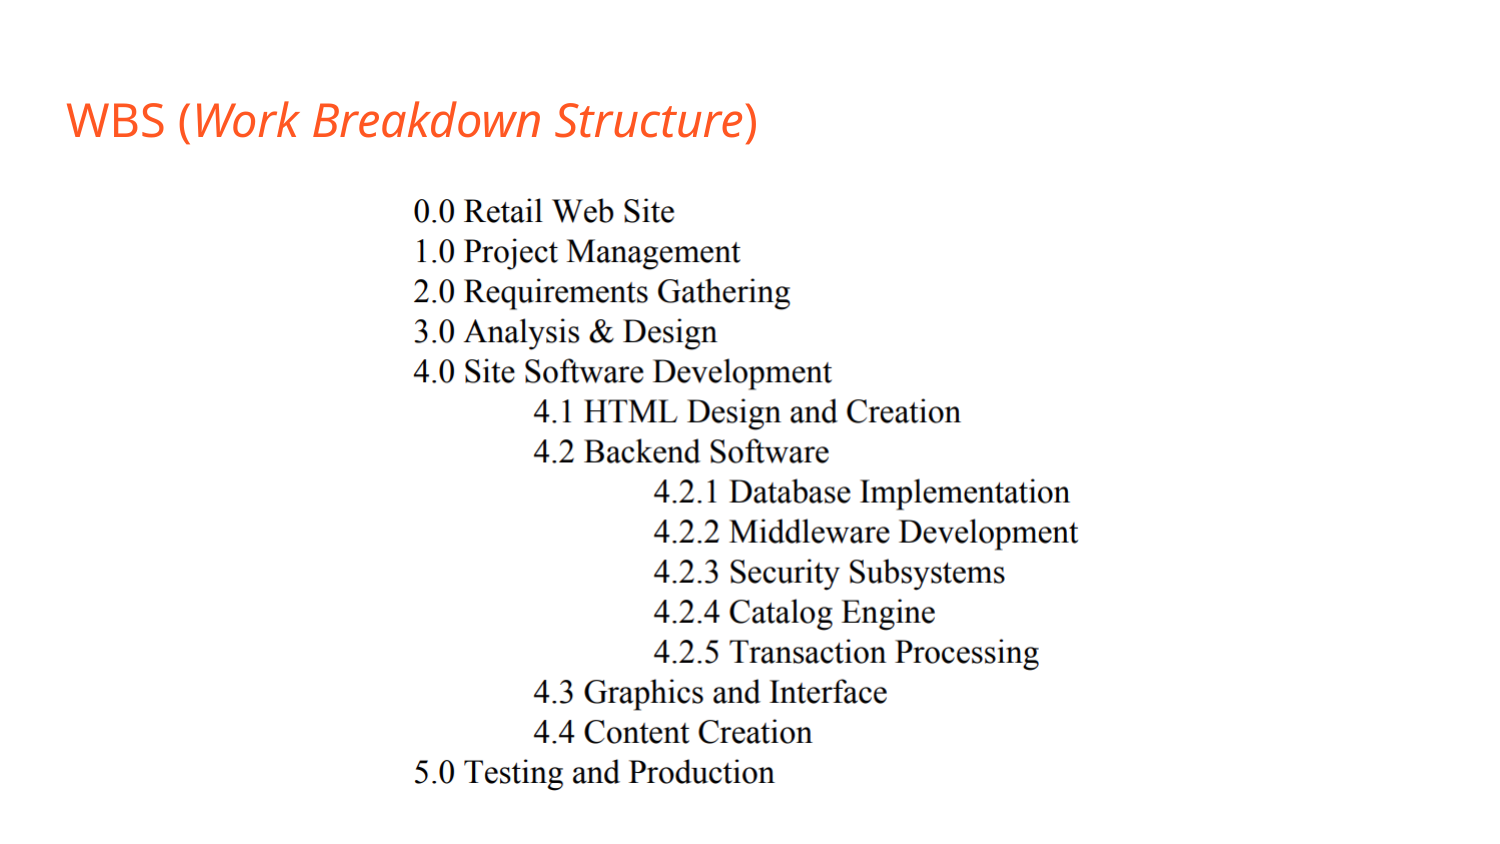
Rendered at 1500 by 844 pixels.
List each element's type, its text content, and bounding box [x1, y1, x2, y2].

picture [364, 178, 1136, 806]
title WBS (Work Breakdown Structure) [51, 72, 1449, 167]
